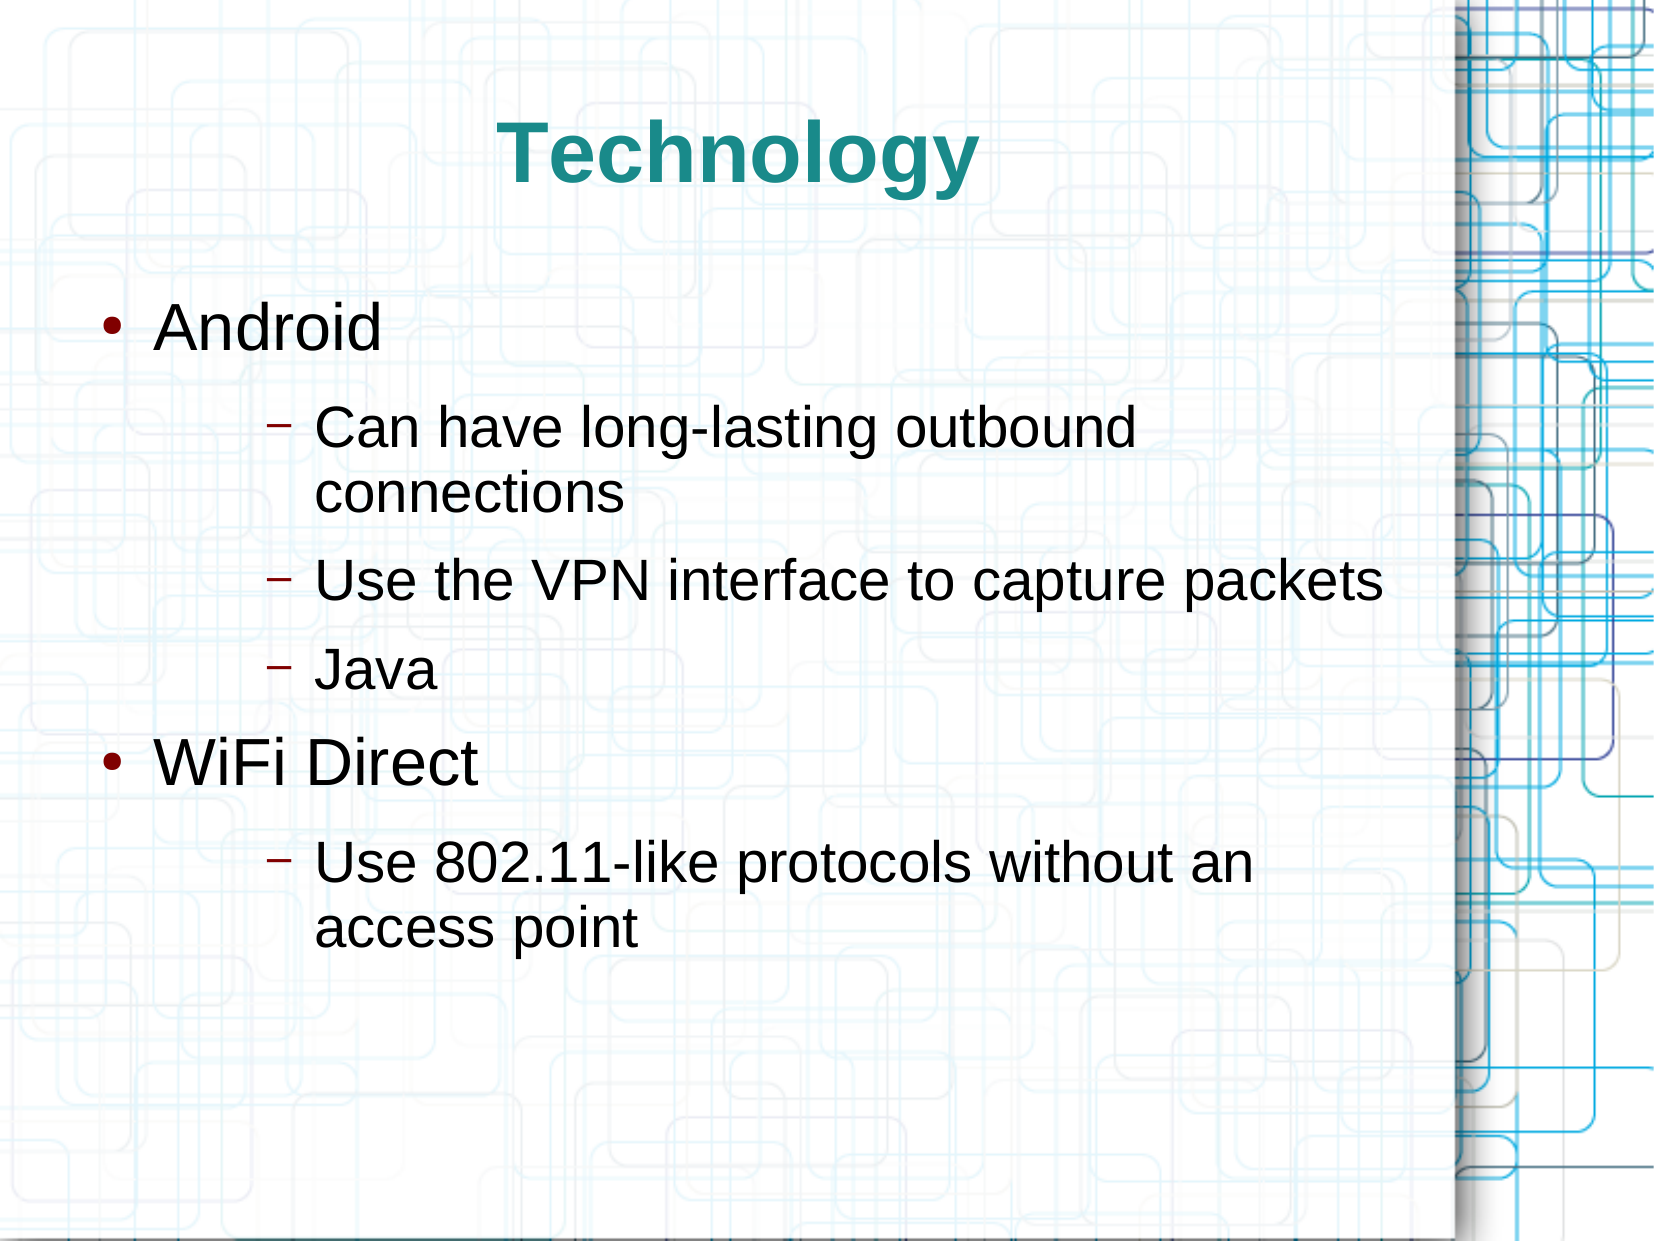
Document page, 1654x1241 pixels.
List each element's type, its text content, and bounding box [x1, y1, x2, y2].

list Android Can have long-lasting outbound connections Use the VPN interface to capture packets Java WiFi Direct Use 802.11-like protocols without an access point [82, 290, 1418, 1010]
picture [0, 0, 1654, 1241]
title Technology [59, 49, 1418, 257]
